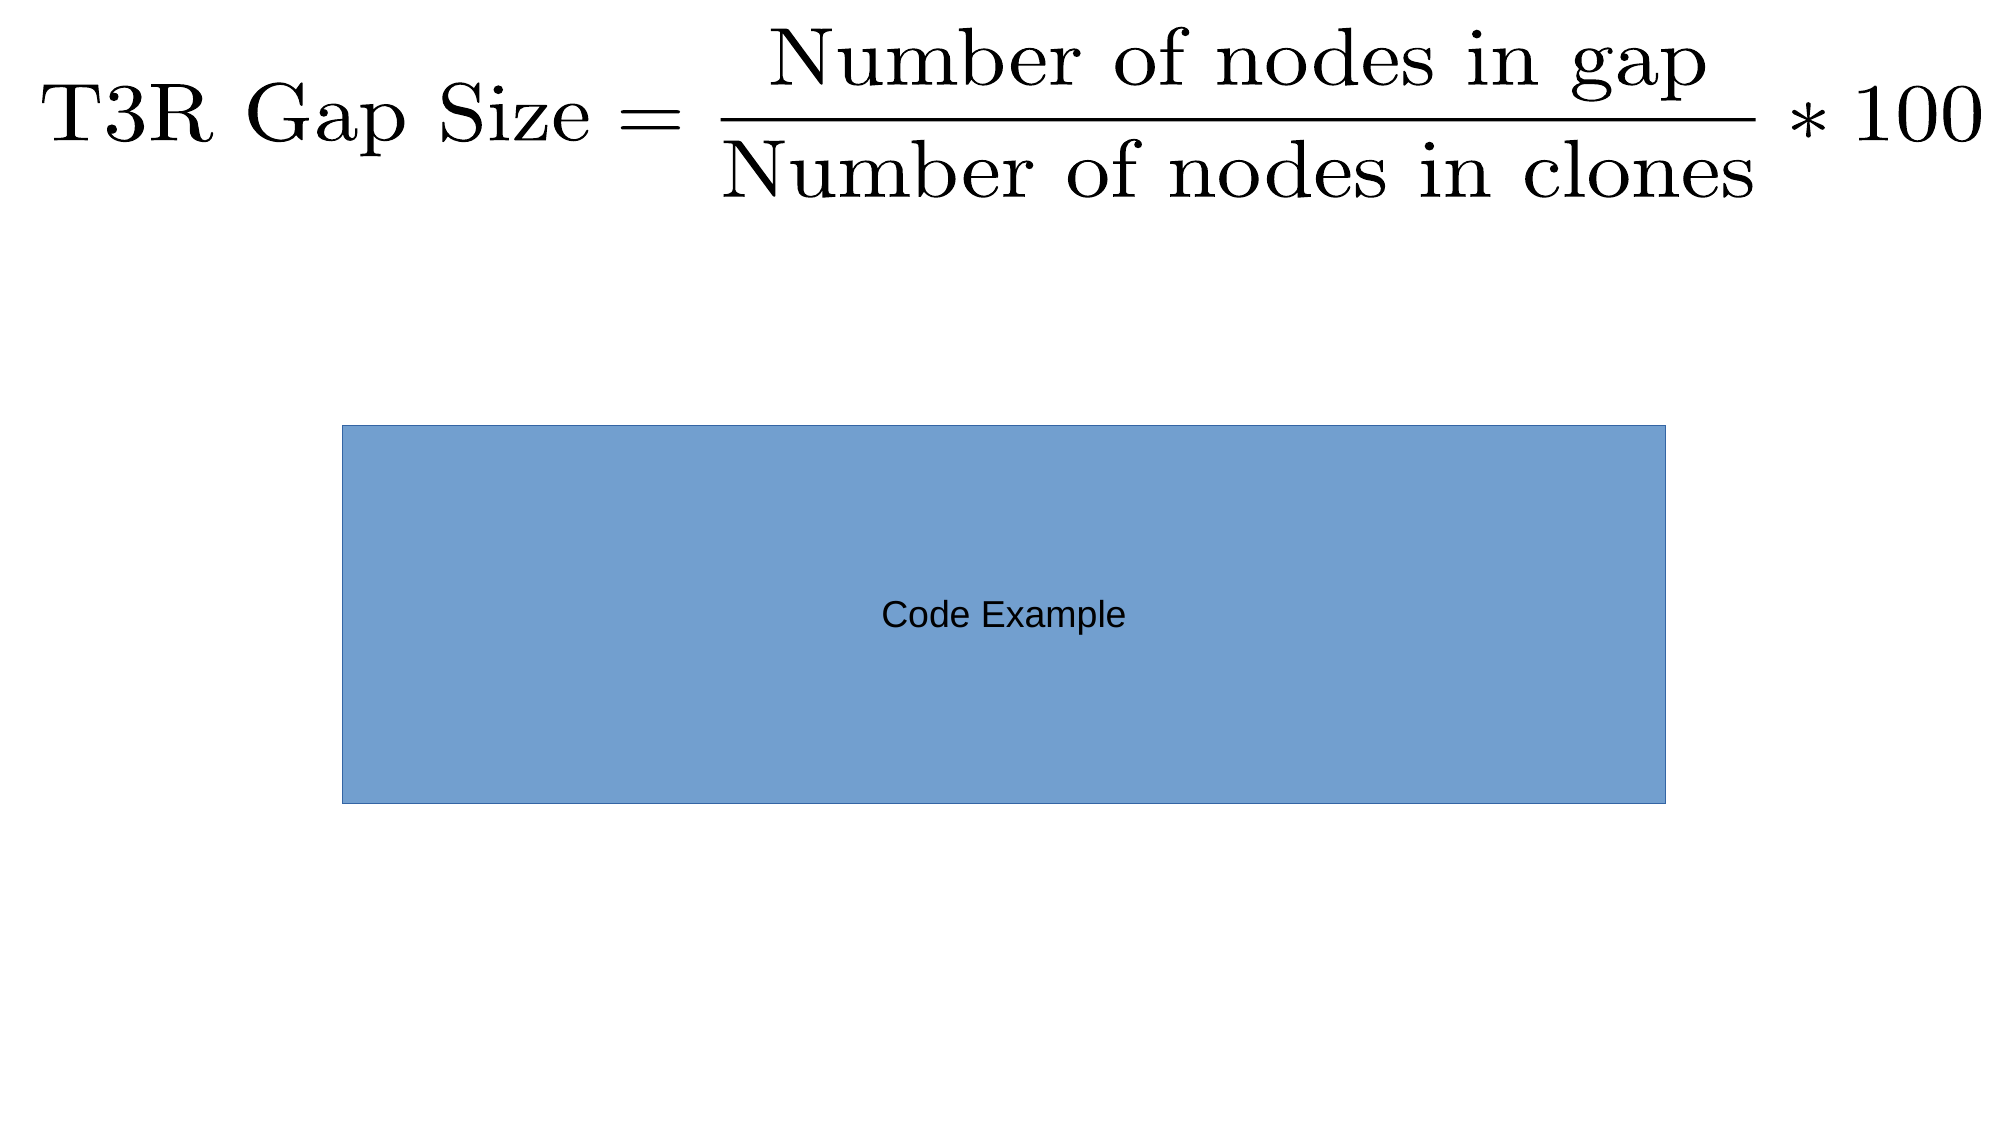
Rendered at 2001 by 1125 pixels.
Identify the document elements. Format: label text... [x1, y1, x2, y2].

text_box Code Example [342, 425, 1666, 804]
picture [35, 23, 1985, 201]
